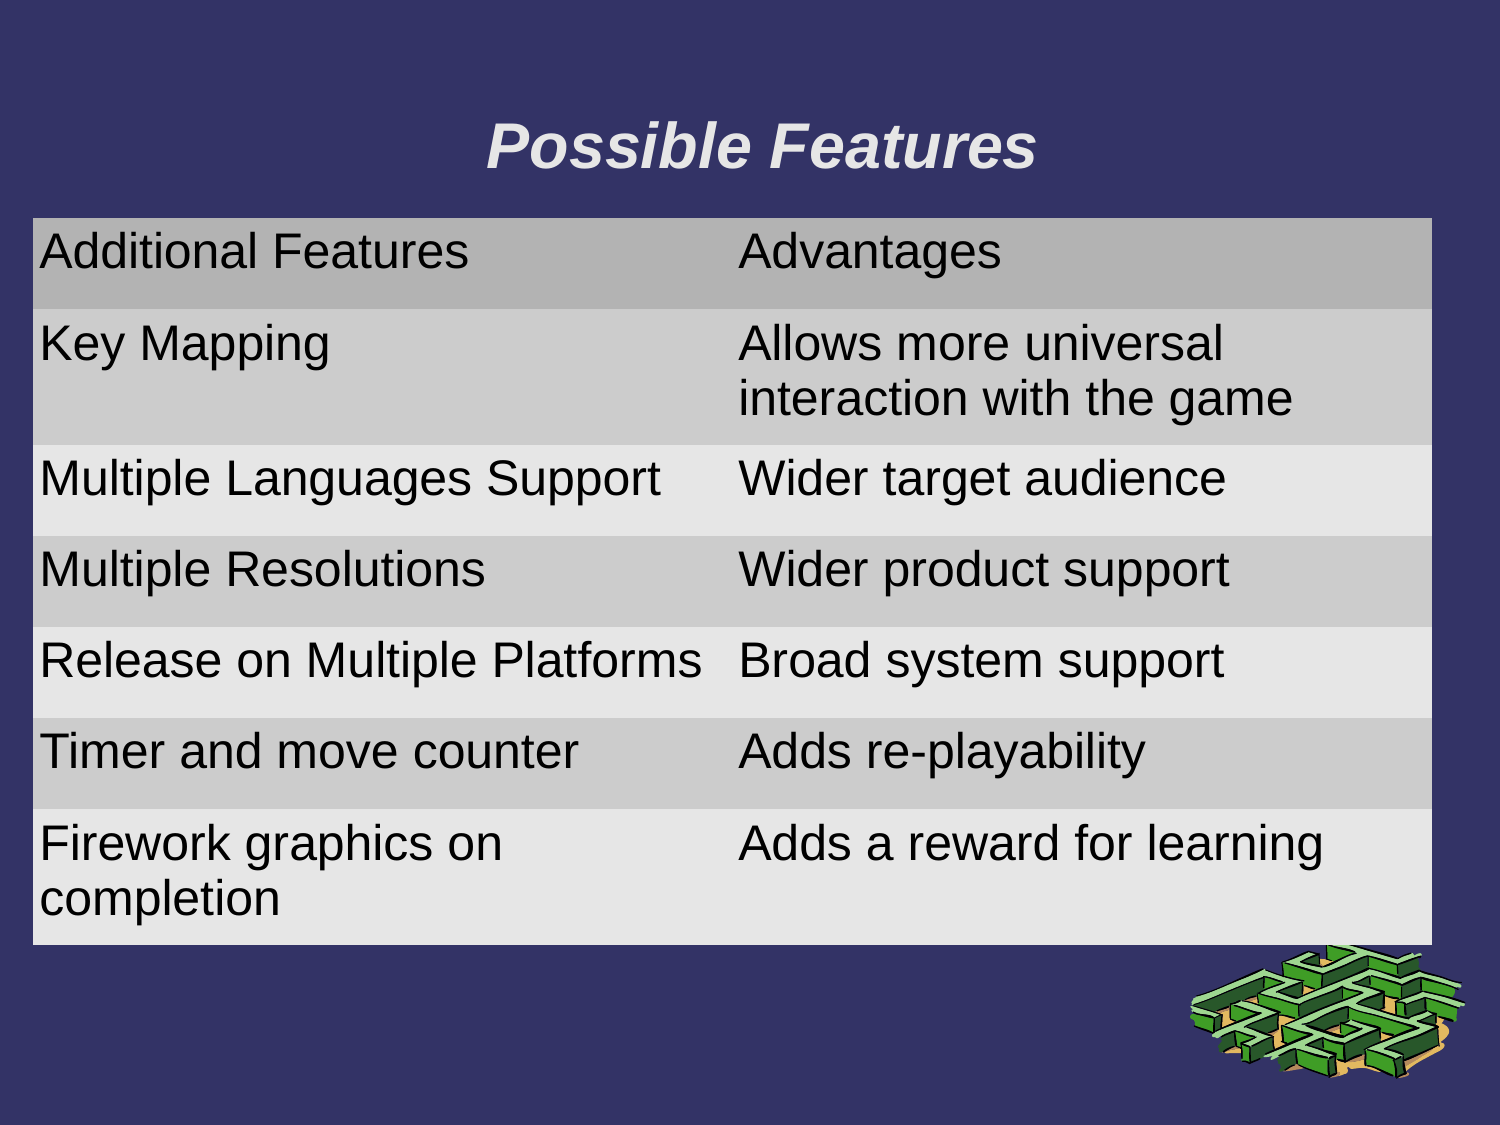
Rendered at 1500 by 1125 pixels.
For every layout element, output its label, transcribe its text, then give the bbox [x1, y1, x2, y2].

table_cell Release on Multiple Platforms [33, 627, 732, 718]
table_header Advantages [732, 218, 1432, 309]
table_cell Adds a reward for learning [732, 809, 1432, 945]
table_cell Key Mapping [33, 309, 732, 445]
table_cell Broad system support [732, 627, 1432, 718]
table_cell Wider target audience [732, 445, 1432, 536]
table_cell Timer and move counter [33, 718, 732, 809]
title Possible Features [67, 48, 1418, 218]
table_cell Multiple Languages Support [33, 445, 732, 536]
table_cell Adds re-playability [732, 718, 1432, 809]
table_cell Wider product support [732, 536, 1432, 627]
table_cell Multiple Resolutions [33, 536, 732, 627]
table_header Additional Features [33, 218, 732, 309]
table_cell Firework graphics on completion [33, 809, 732, 945]
table_cell Allows more universal interaction with the game [732, 309, 1432, 445]
